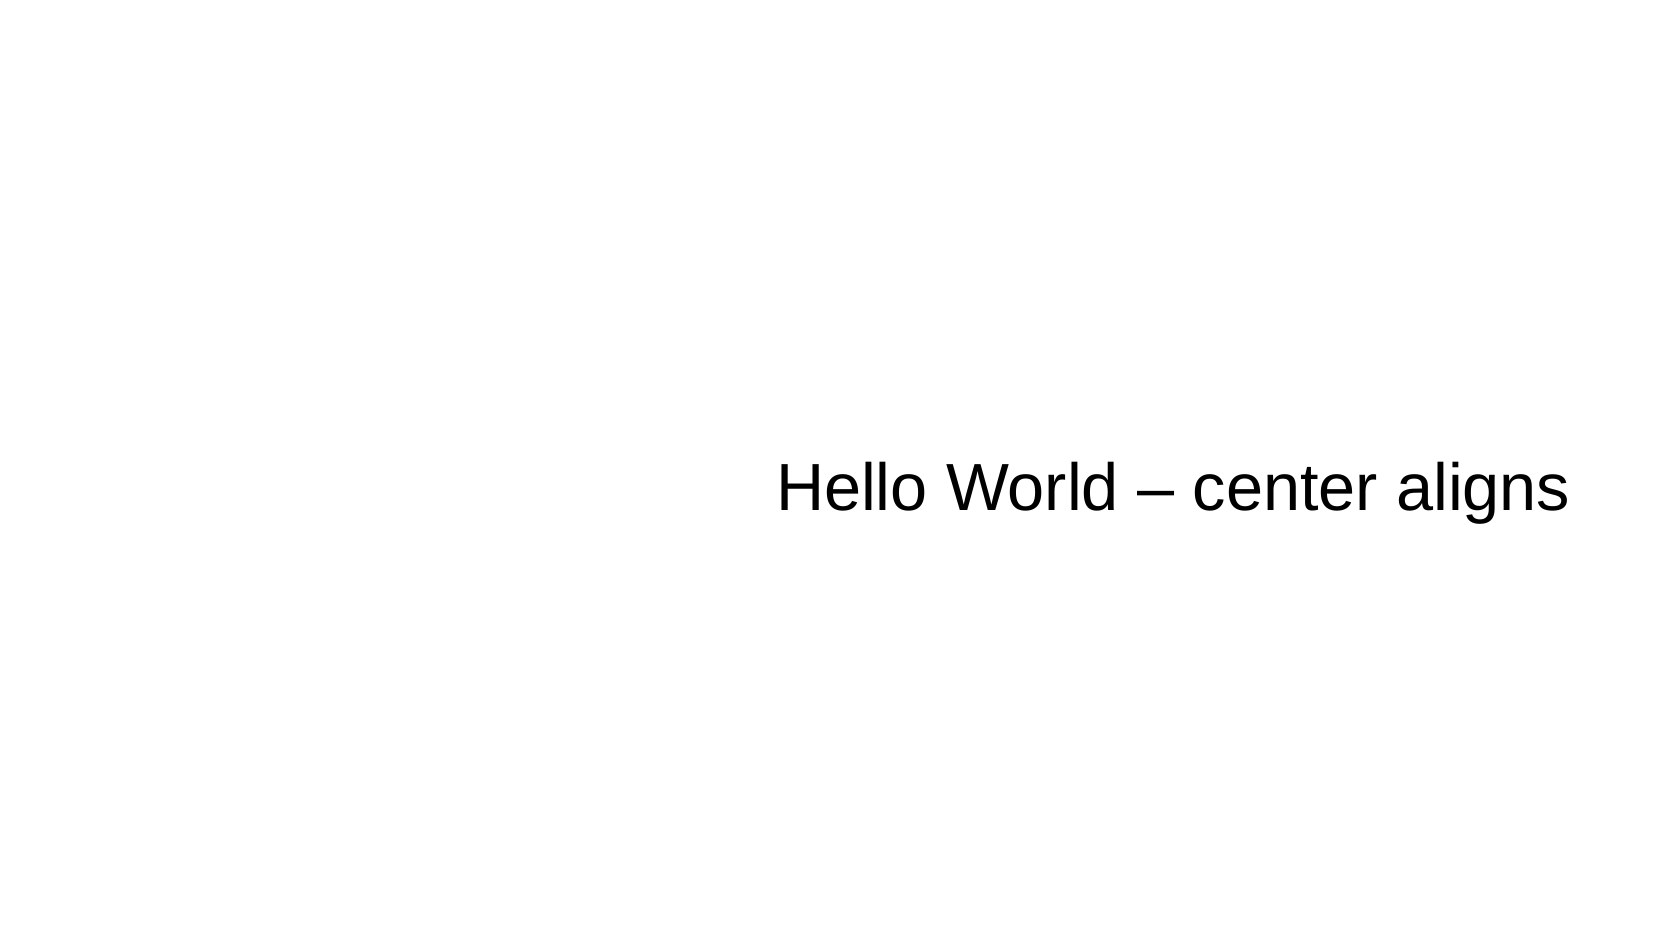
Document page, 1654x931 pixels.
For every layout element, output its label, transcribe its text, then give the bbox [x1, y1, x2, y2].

list Hello World – center aligns [82, 217, 1571, 758]
